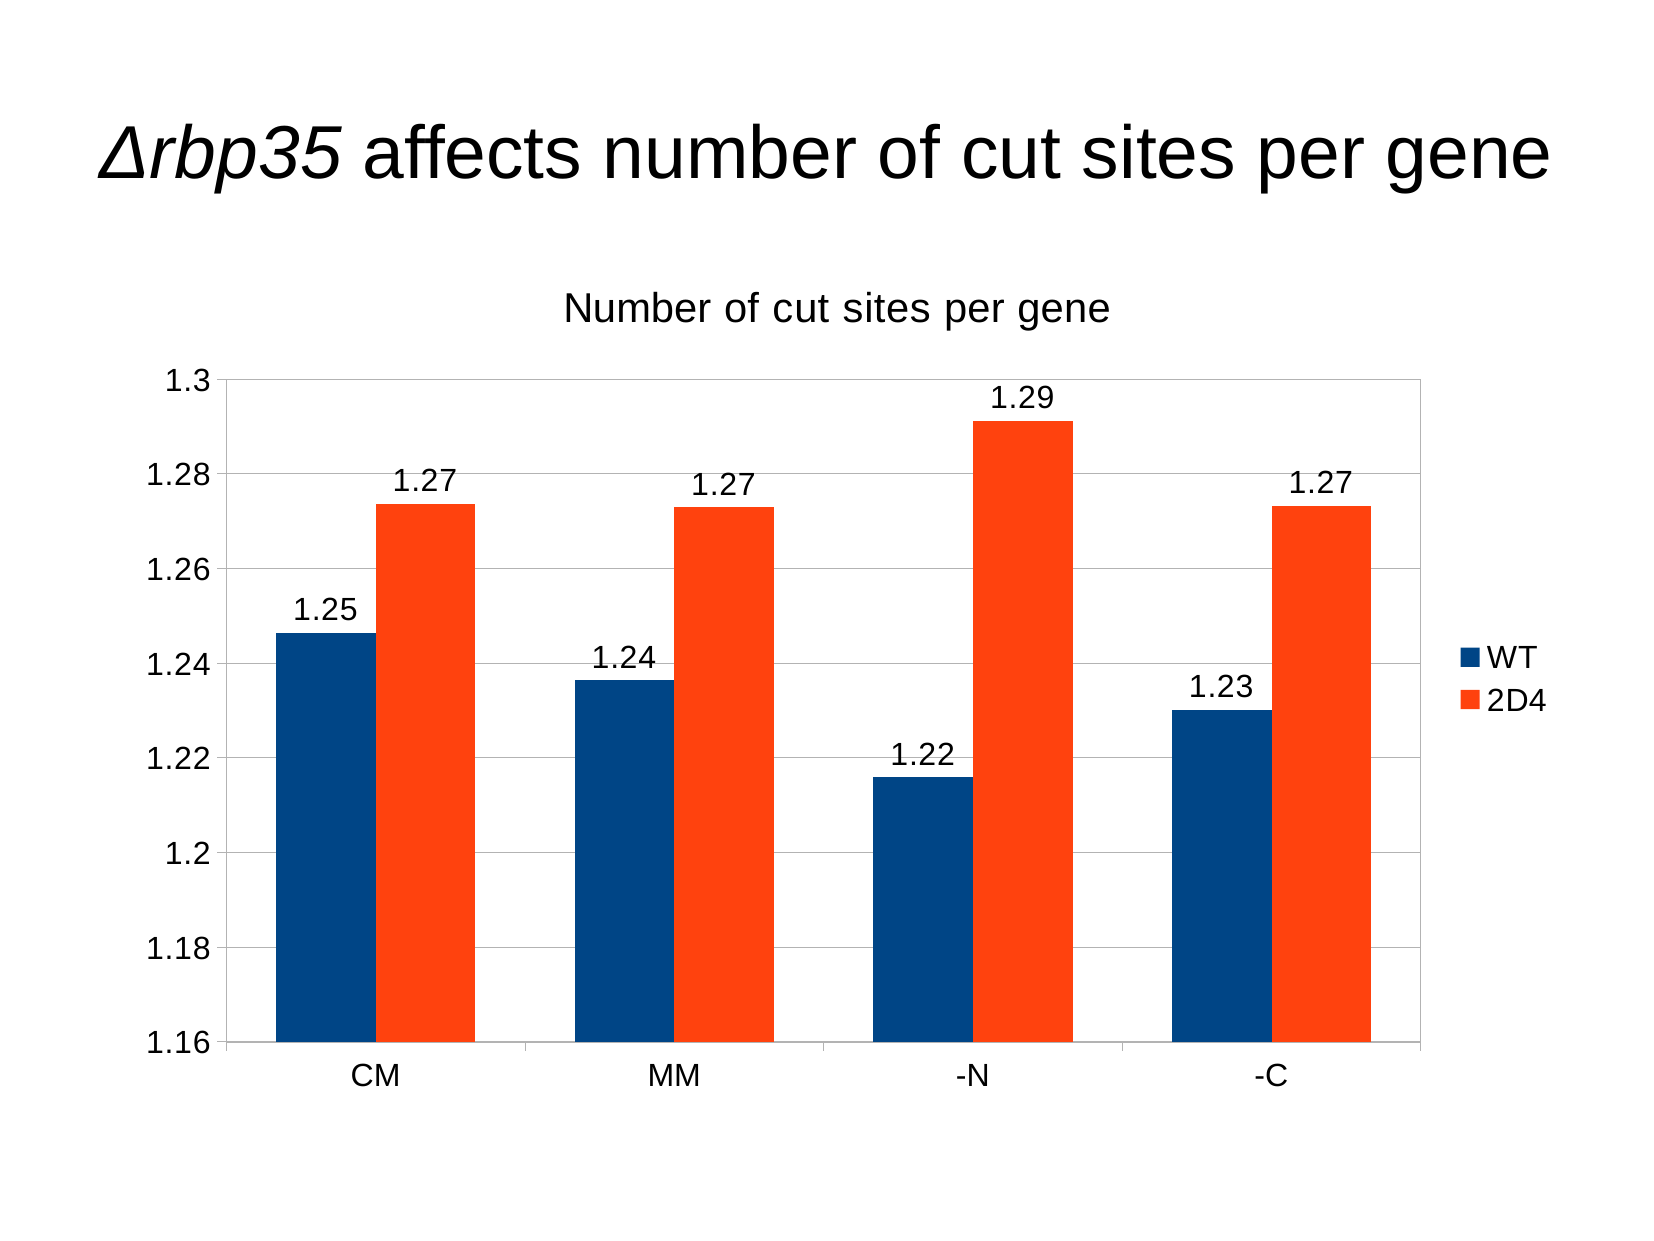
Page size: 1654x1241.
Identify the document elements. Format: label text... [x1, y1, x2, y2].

title Δrbp35 affects number of cut sites per gene [82, 49, 1571, 257]
chart [116, 246, 1571, 1111]
